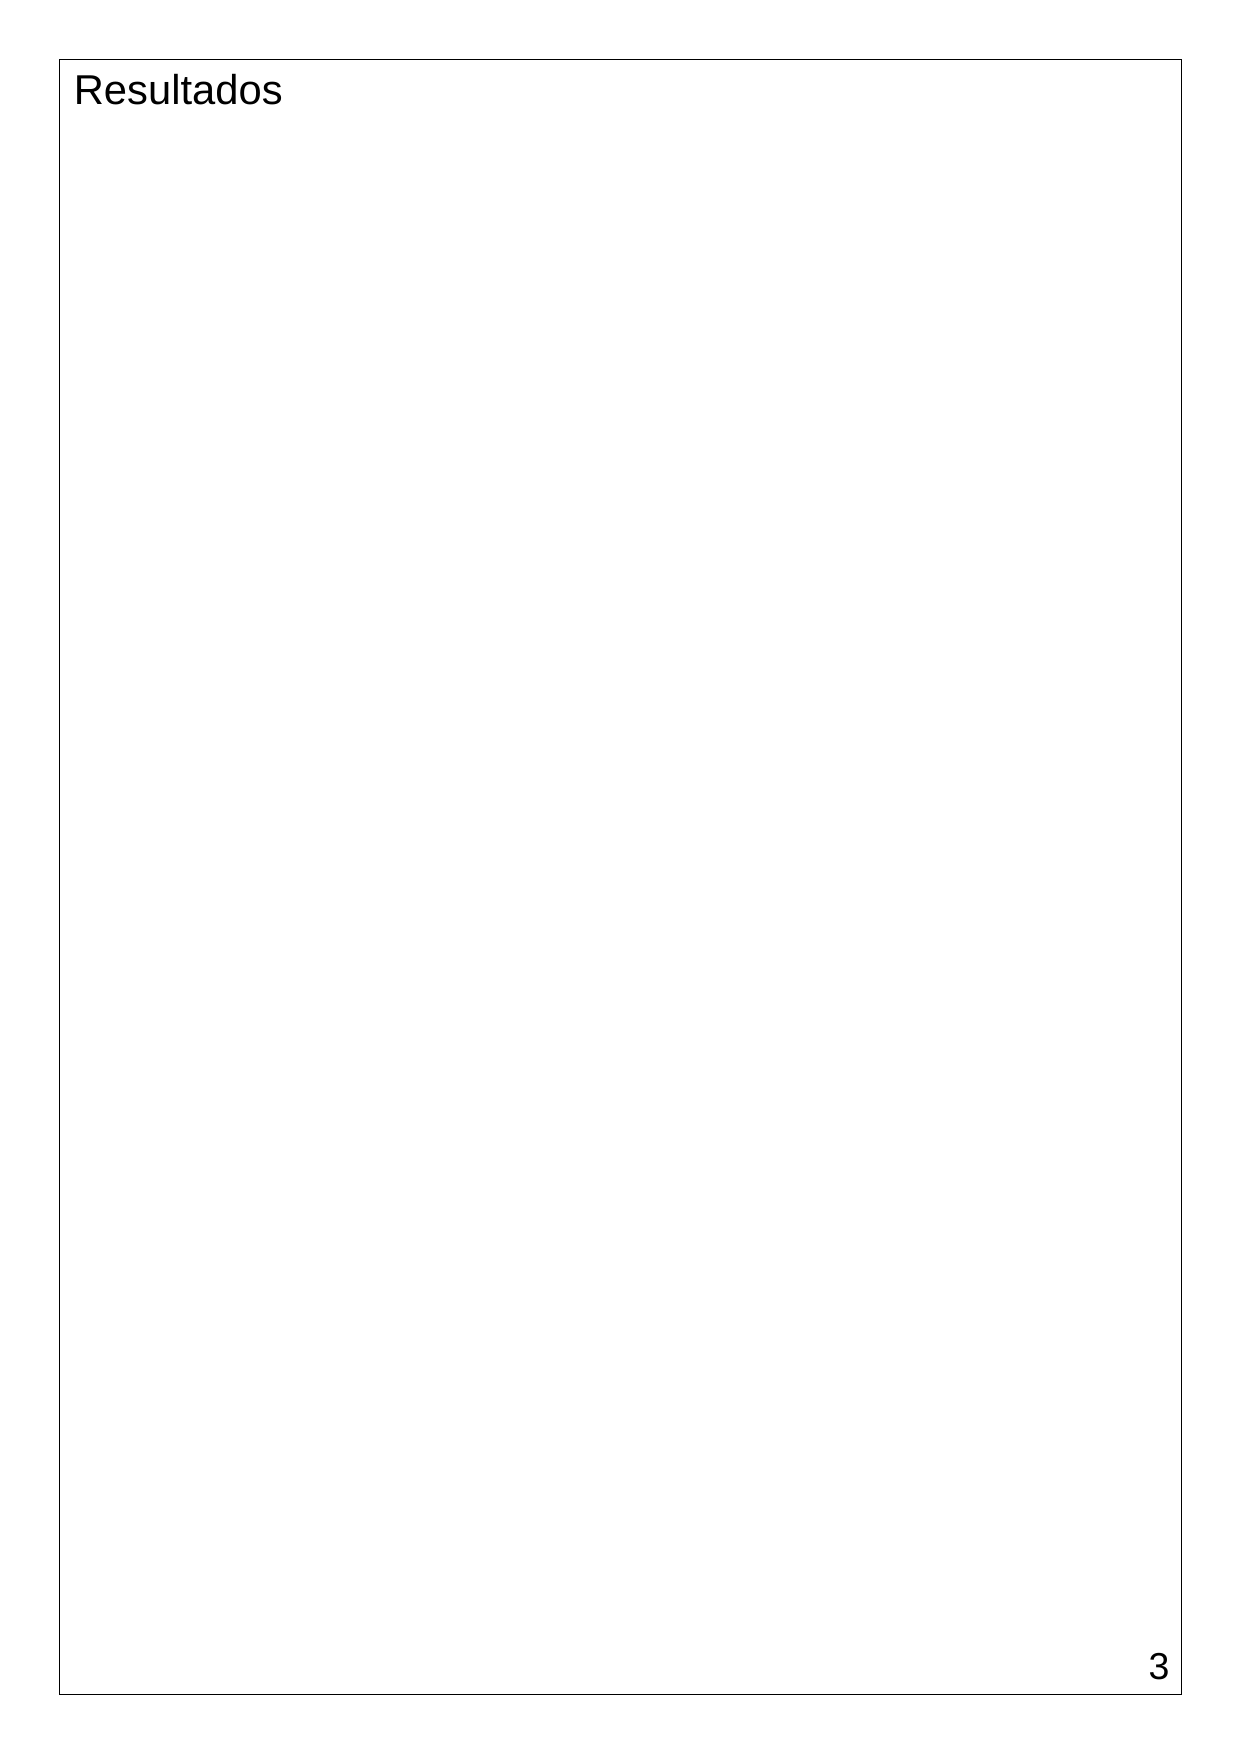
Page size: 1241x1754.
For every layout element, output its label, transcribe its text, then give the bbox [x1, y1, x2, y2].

text_box 3 [1133, 1638, 1193, 1695]
text_box Resultados [59, 59, 1182, 1695]
